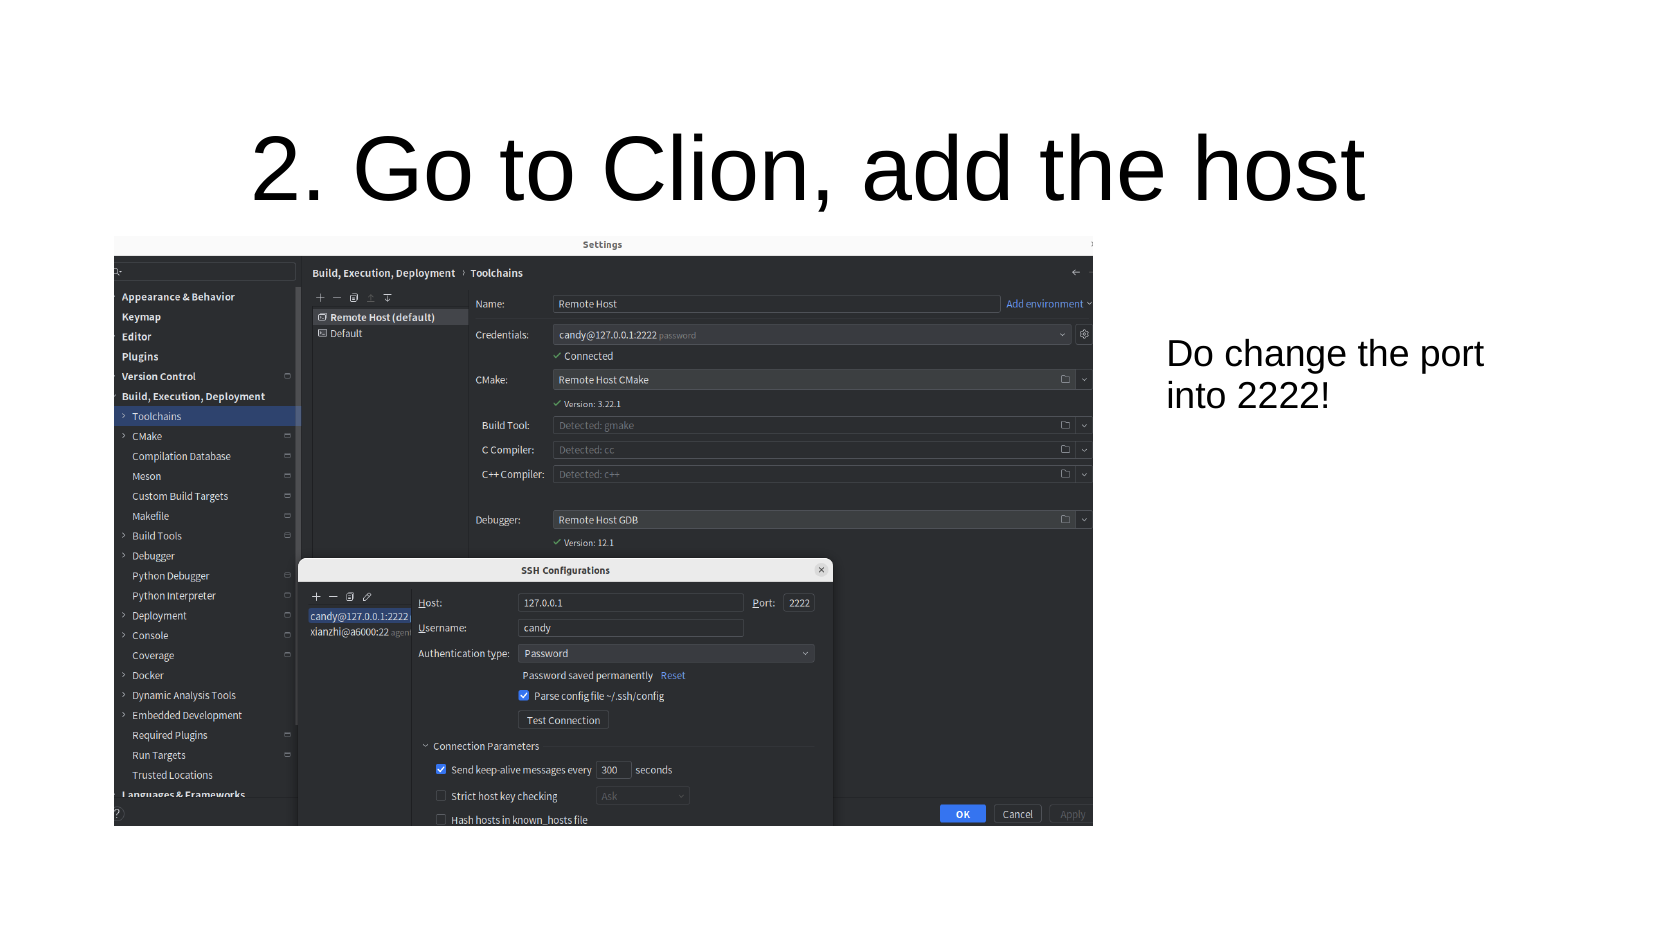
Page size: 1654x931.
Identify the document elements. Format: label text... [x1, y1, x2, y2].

picture [114, 236, 1093, 826]
text_box Do change the port into 2222! [1151, 324, 1506, 424]
title 2. Go to Clion, add the host [23, 59, 1595, 269]
